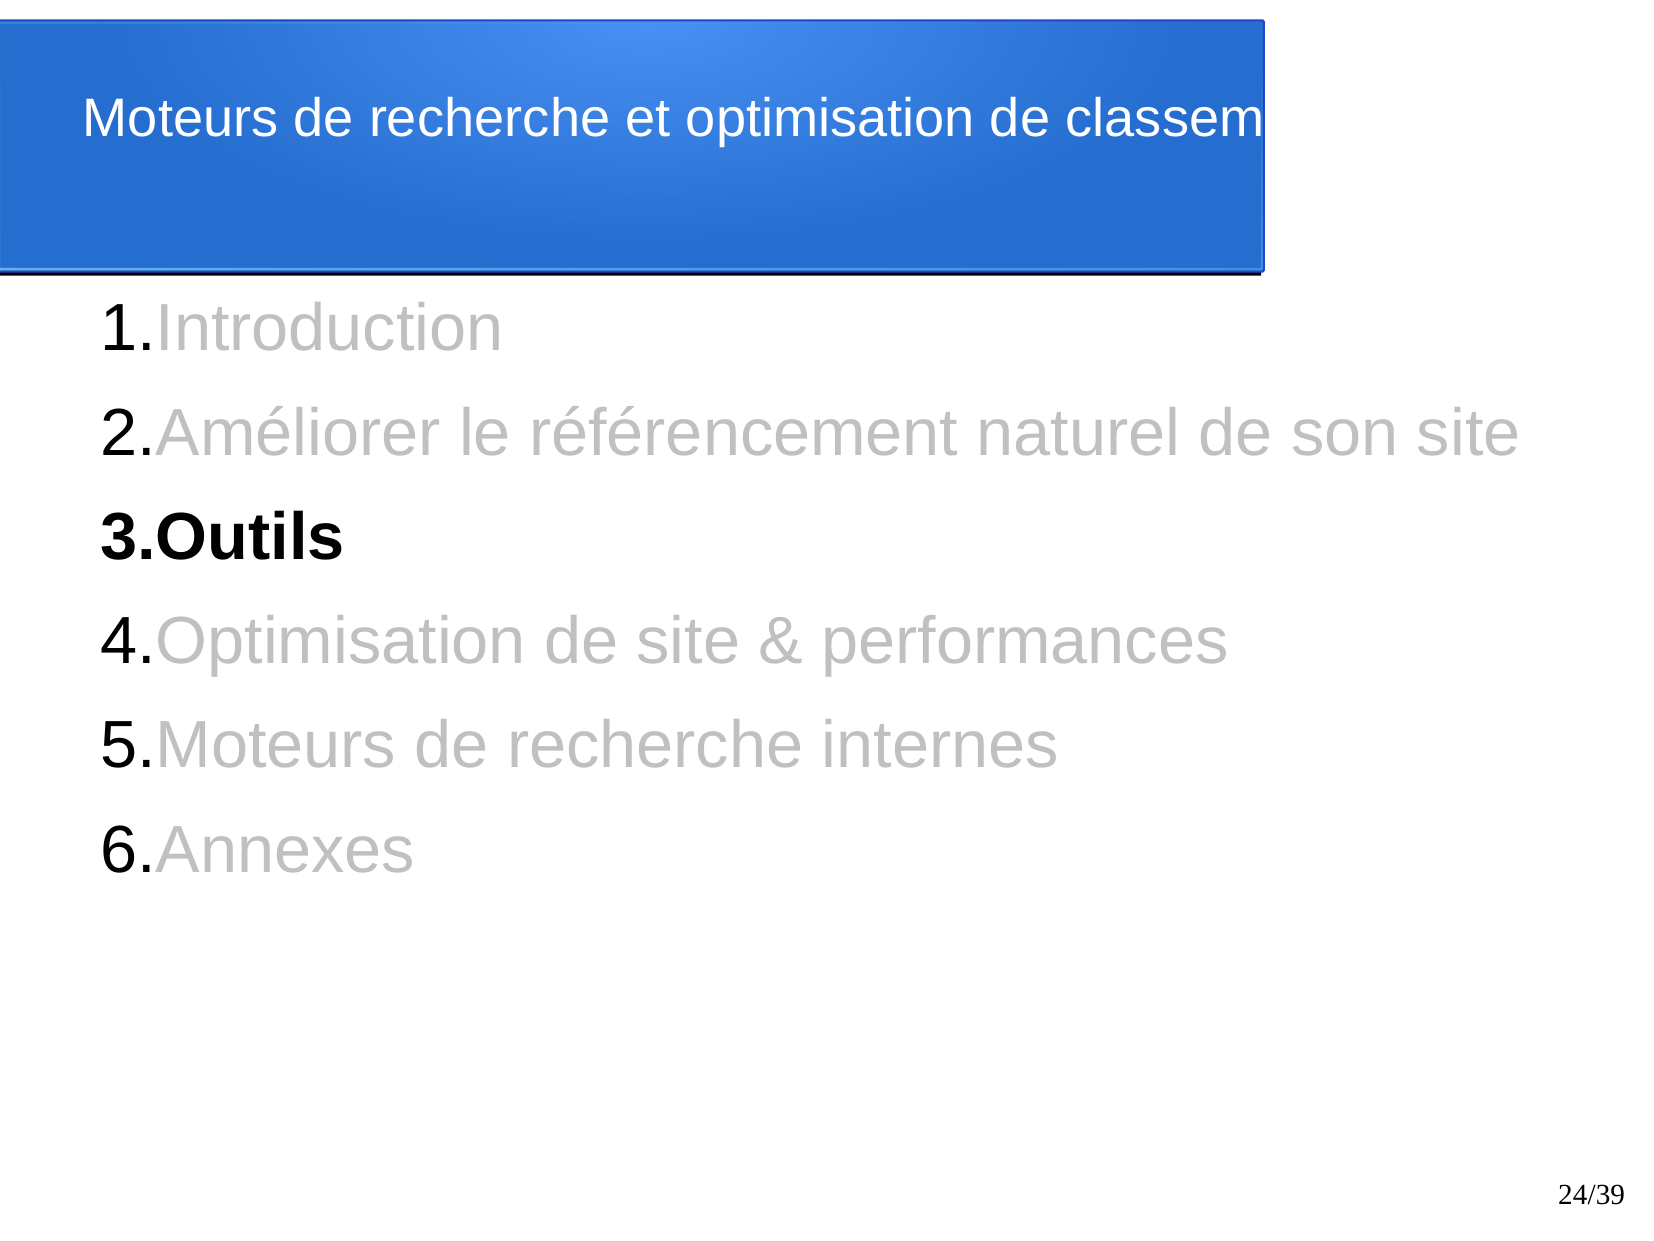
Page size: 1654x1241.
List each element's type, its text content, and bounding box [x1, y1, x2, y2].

list Introduction Améliorer le référencement naturel de son site Outils Optimisation de site & performances Moteurs de recherche internes Annexes [82, 290, 1538, 1010]
title Moteurs de recherche et optimisation de classement [82, 13, 1571, 222]
